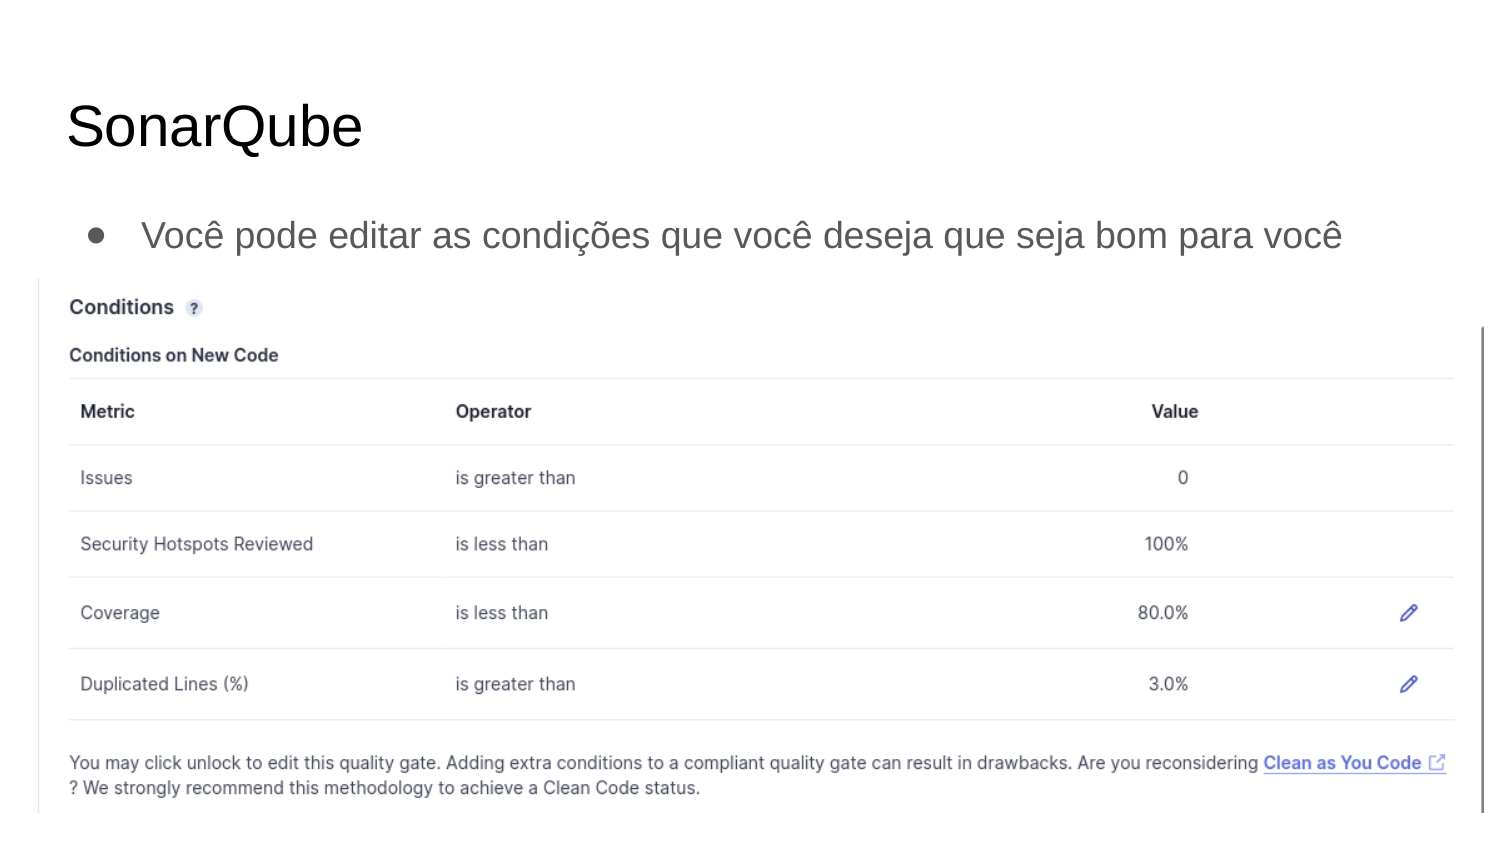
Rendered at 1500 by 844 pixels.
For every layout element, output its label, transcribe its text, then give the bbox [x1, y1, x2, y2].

picture [33, 278, 1484, 814]
list Você pode editar as condições que você deseja que seja bom para você [51, 189, 1489, 750]
title SonarQube [51, 72, 1449, 167]
